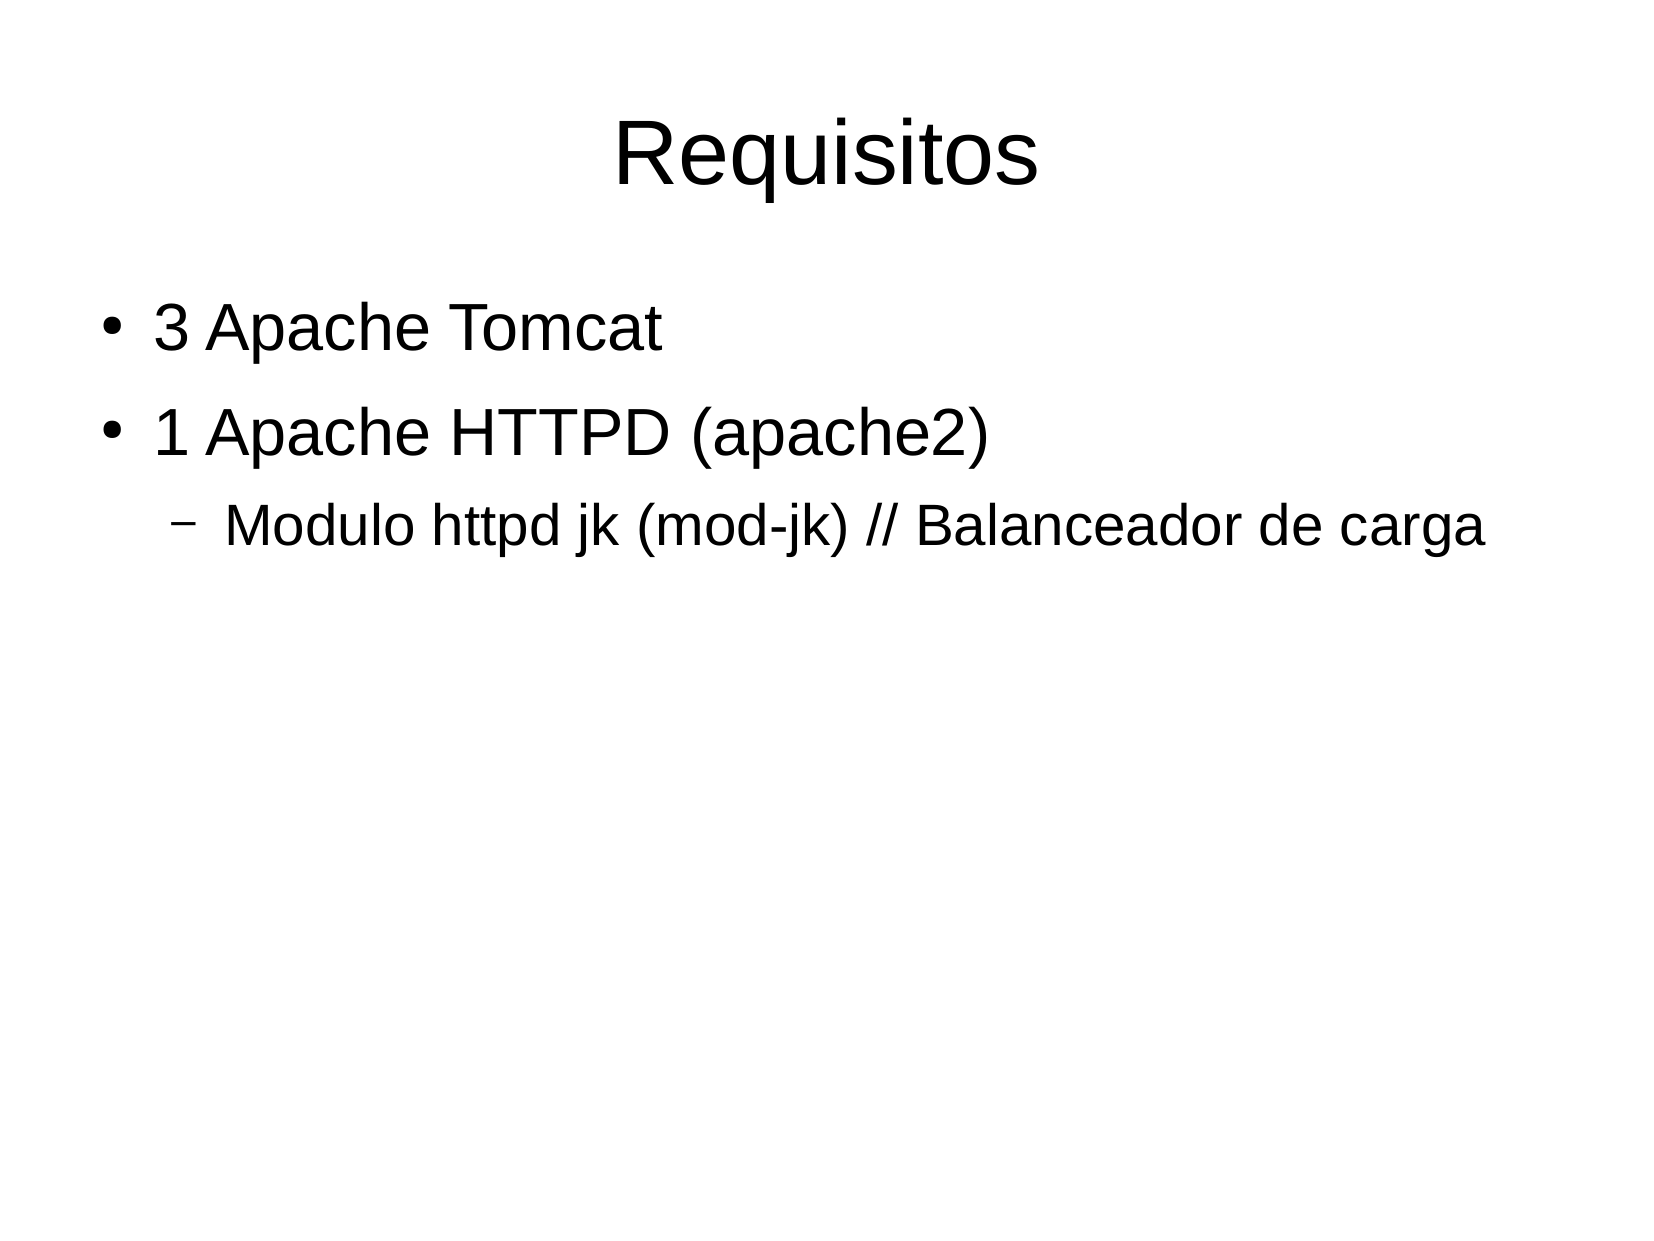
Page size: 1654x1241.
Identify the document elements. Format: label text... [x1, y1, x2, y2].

title Requisitos [82, 49, 1571, 257]
list 3 Apache Tomcat 1 Apache HTTPD (apache2) Modulo httpd jk (mod-jk) // Balanceador de carga [82, 290, 1571, 1010]
